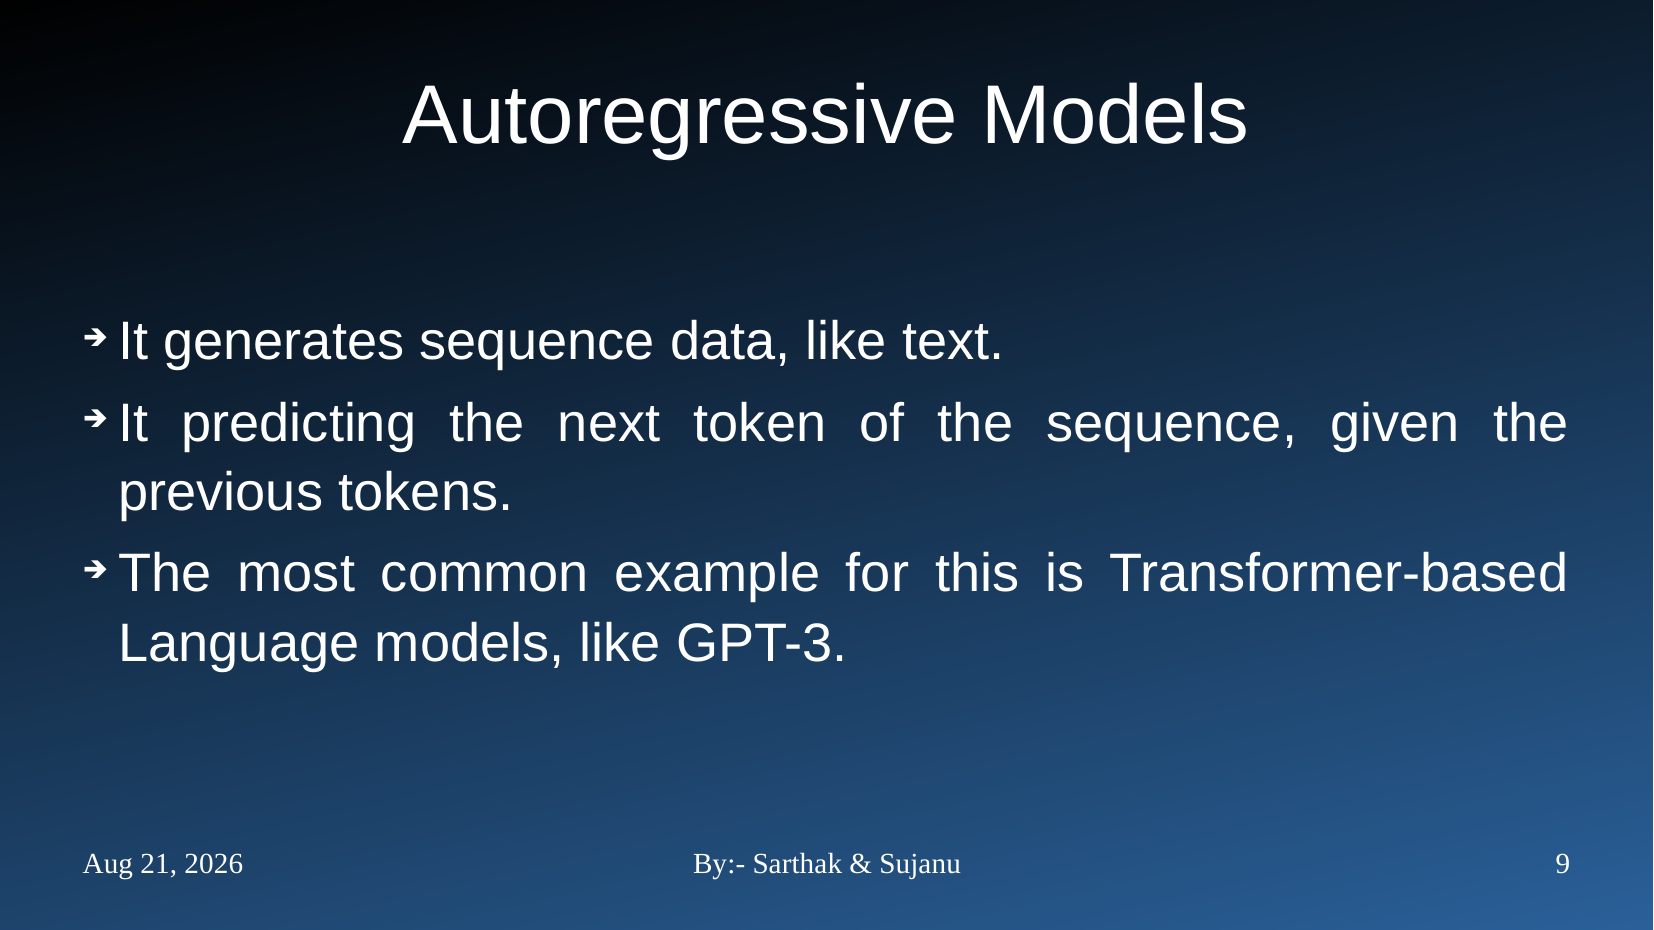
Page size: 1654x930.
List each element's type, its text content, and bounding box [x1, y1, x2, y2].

subtitle It generates sequence data, like text. It predicting the next token of the sequence, given the previous tokens. The most common example for this is Transformer-based Language models, like GPT-3. [82, 217, 1571, 757]
title Autoregressive Models [82, 37, 1571, 193]
